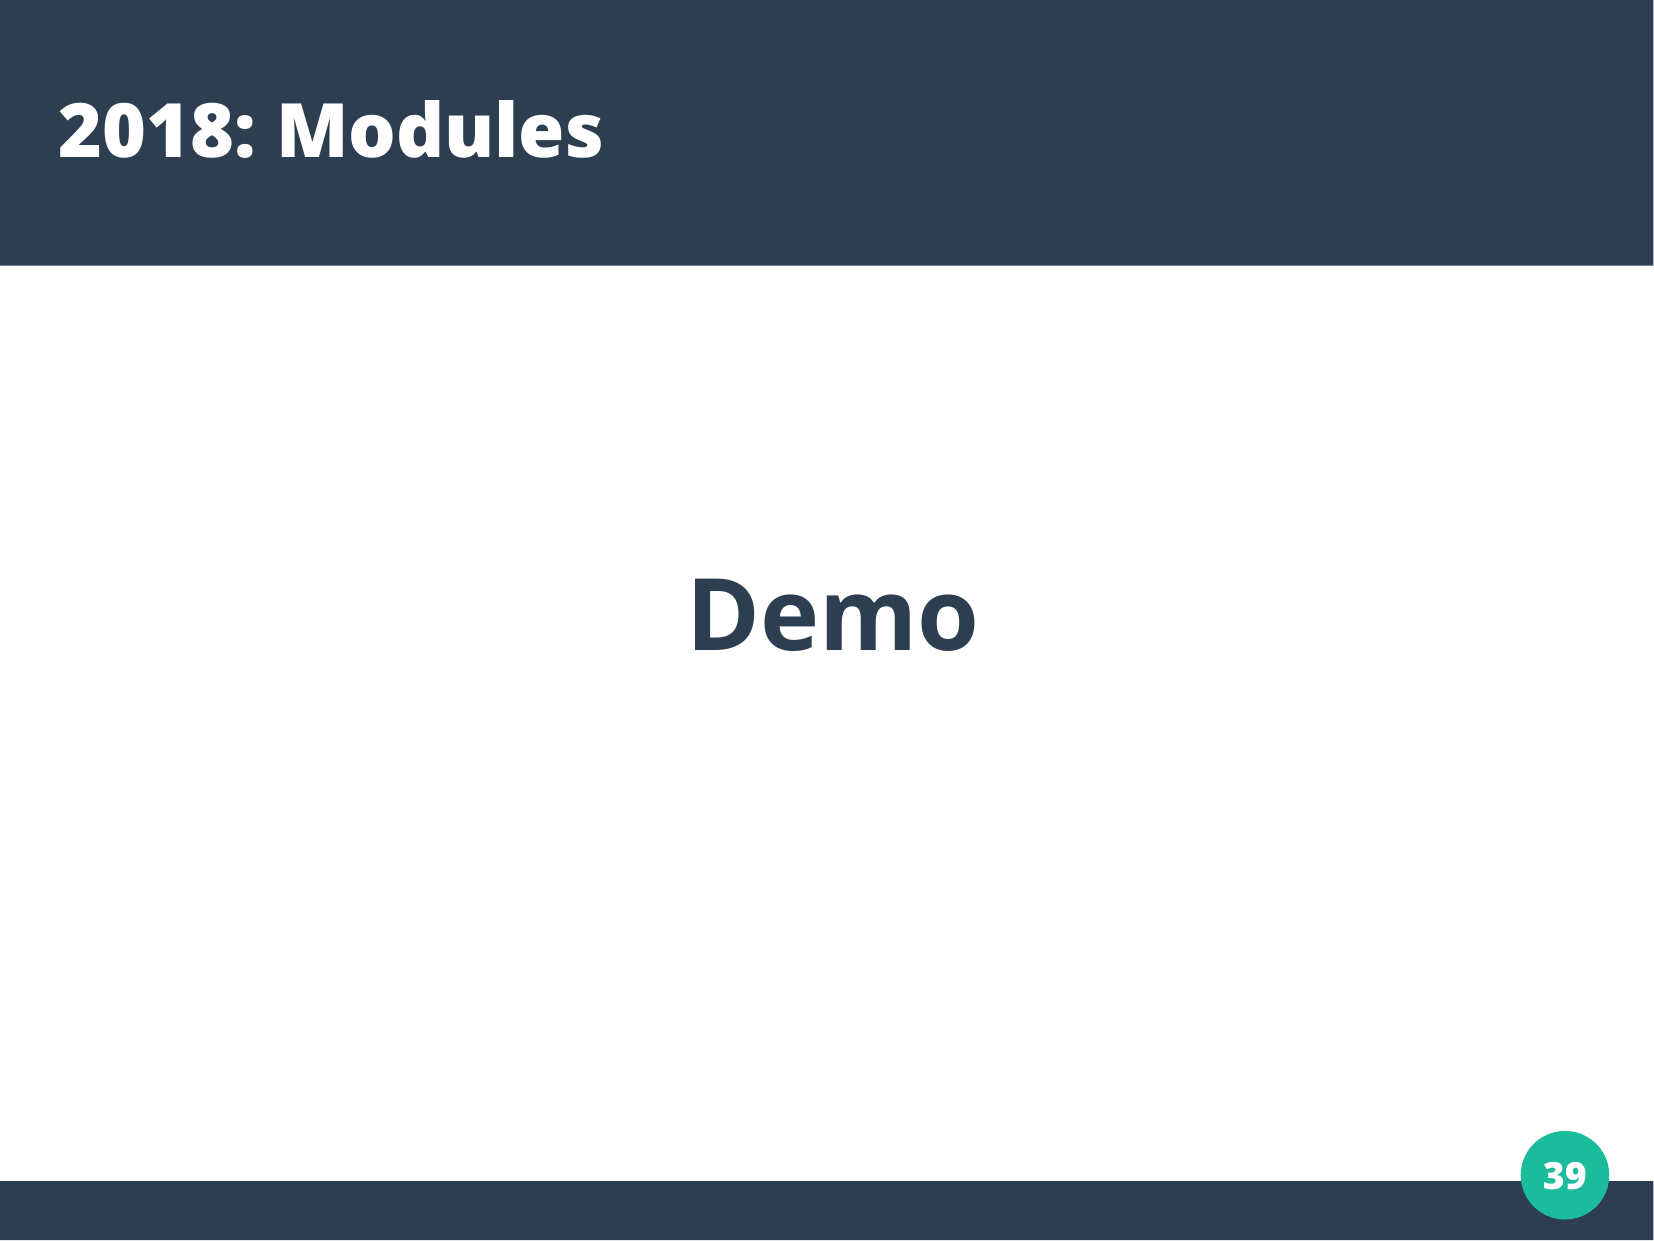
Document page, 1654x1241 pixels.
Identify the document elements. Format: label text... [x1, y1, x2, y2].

list Demo [23, 377, 1571, 1004]
title 2018: Modules [59, 49, 1595, 207]
